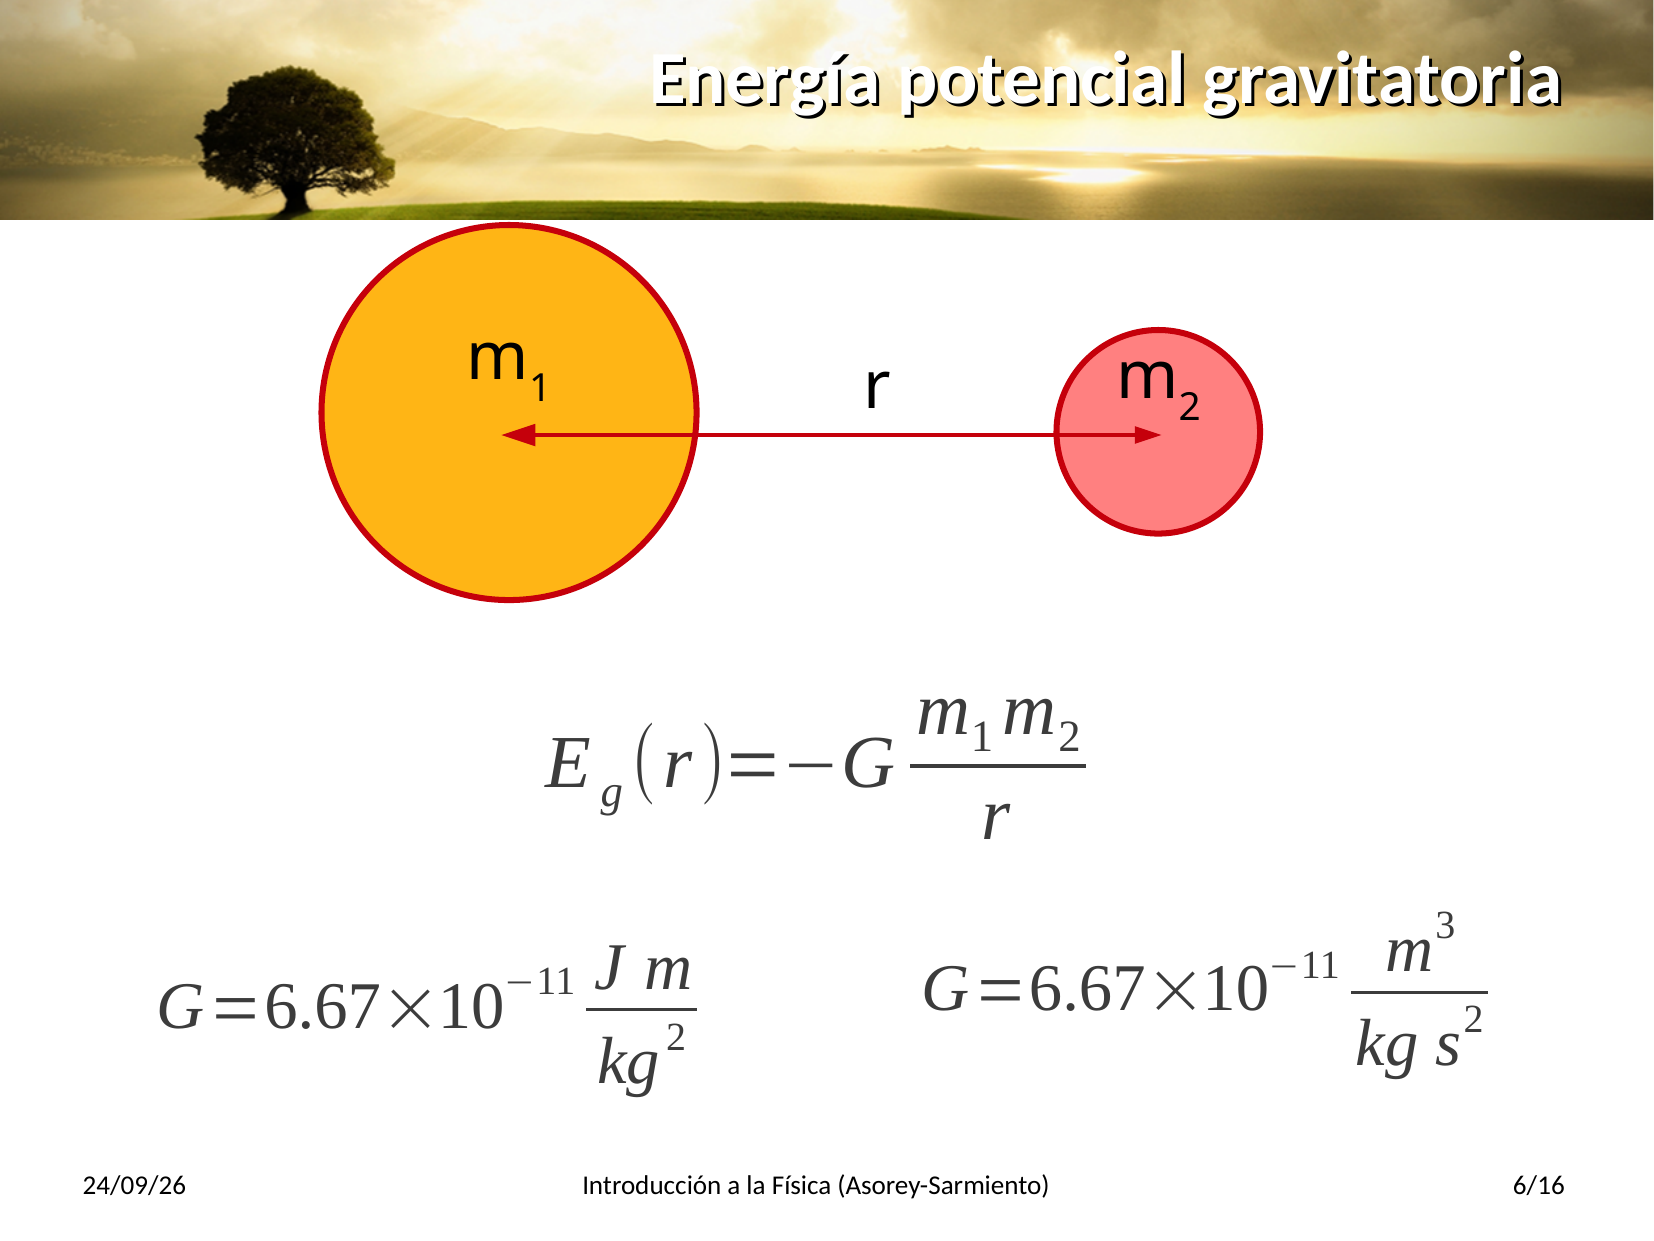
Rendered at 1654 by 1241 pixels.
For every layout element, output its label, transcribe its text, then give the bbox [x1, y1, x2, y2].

chart [915, 903, 1497, 1081]
chart [534, 667, 1096, 856]
text_box r [848, 330, 901, 425]
picture [0, 0, 1654, 220]
text_box m1 [321, 225, 697, 601]
text_box m2 [1056, 330, 1261, 534]
title Energía potencial gravitatoria [75, 19, 1564, 151]
chart [150, 930, 706, 1098]
